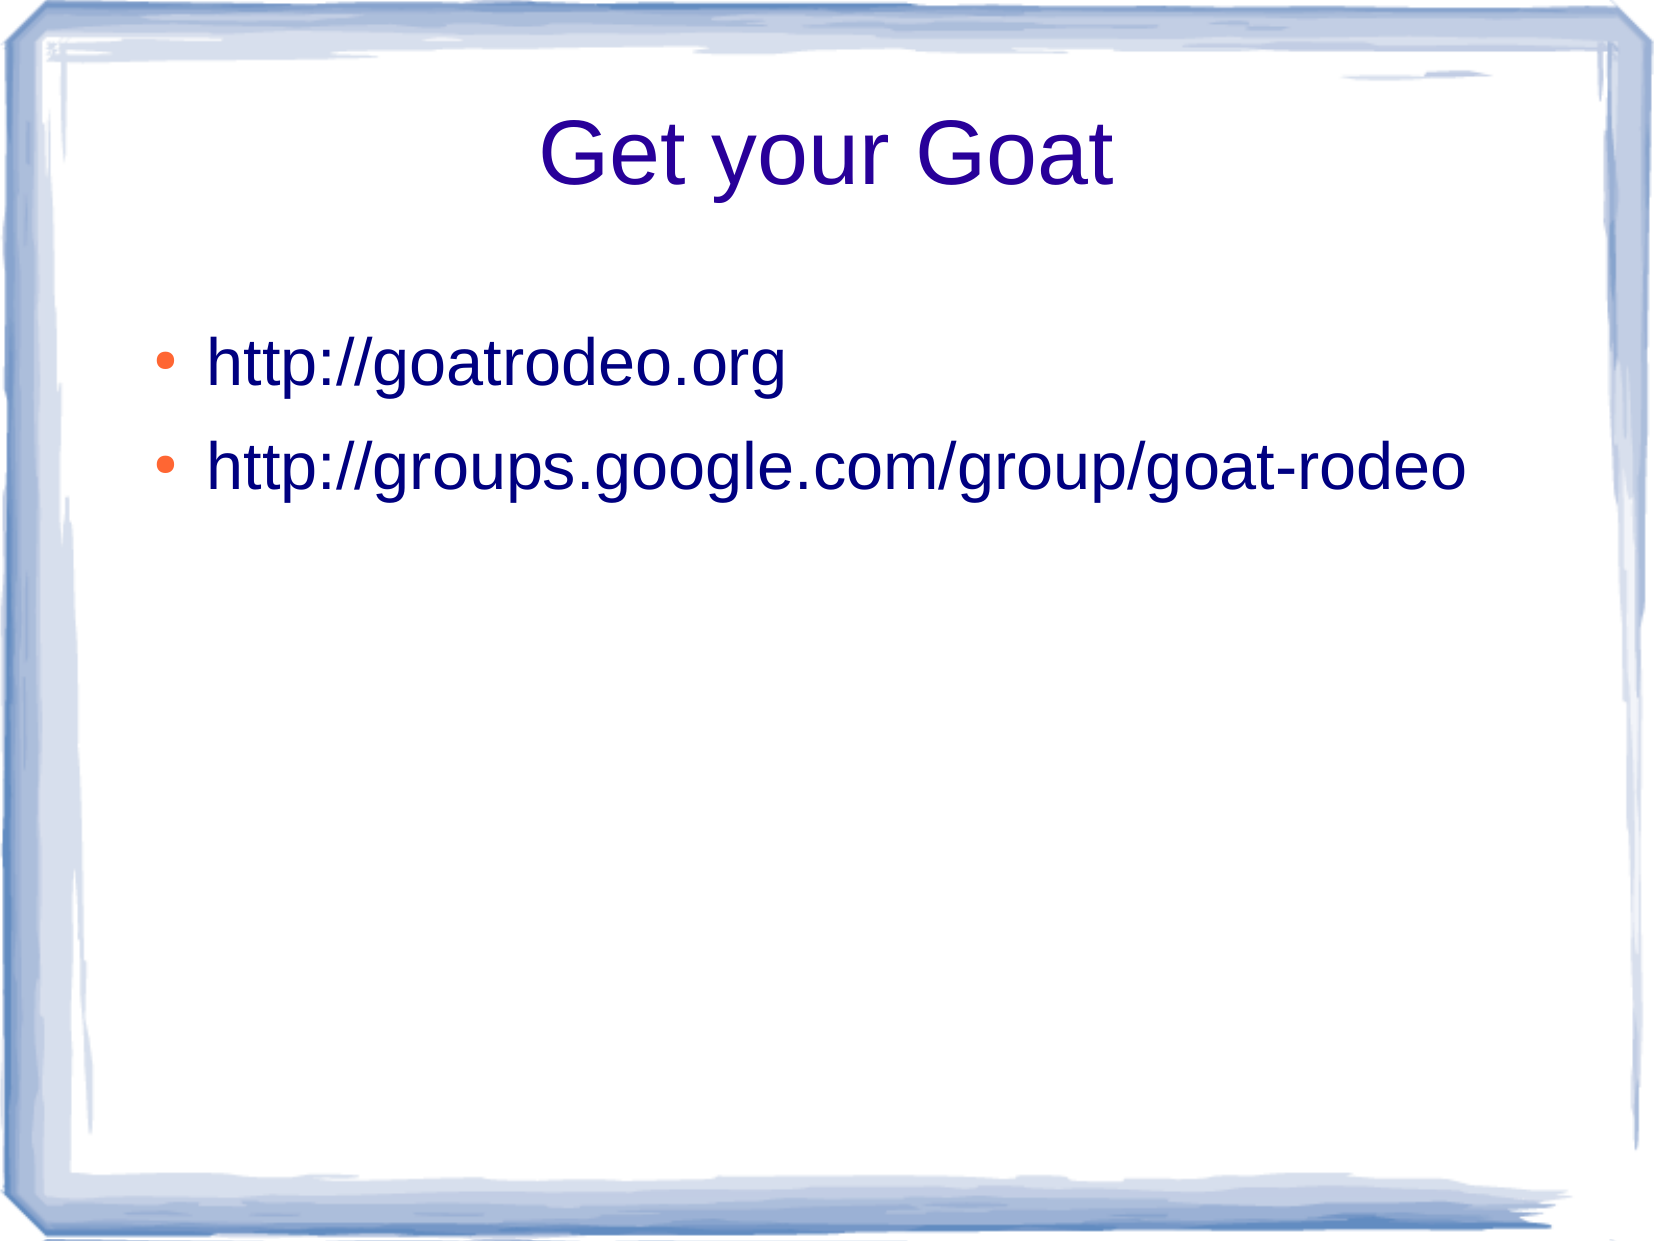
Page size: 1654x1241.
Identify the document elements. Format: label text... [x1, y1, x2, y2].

picture [0, 0, 1654, 1241]
title Get your Goat [82, 56, 1571, 250]
list http://goatrodeo.org http://groups.google.com/group/goat-rodeo [118, 324, 1571, 1129]
